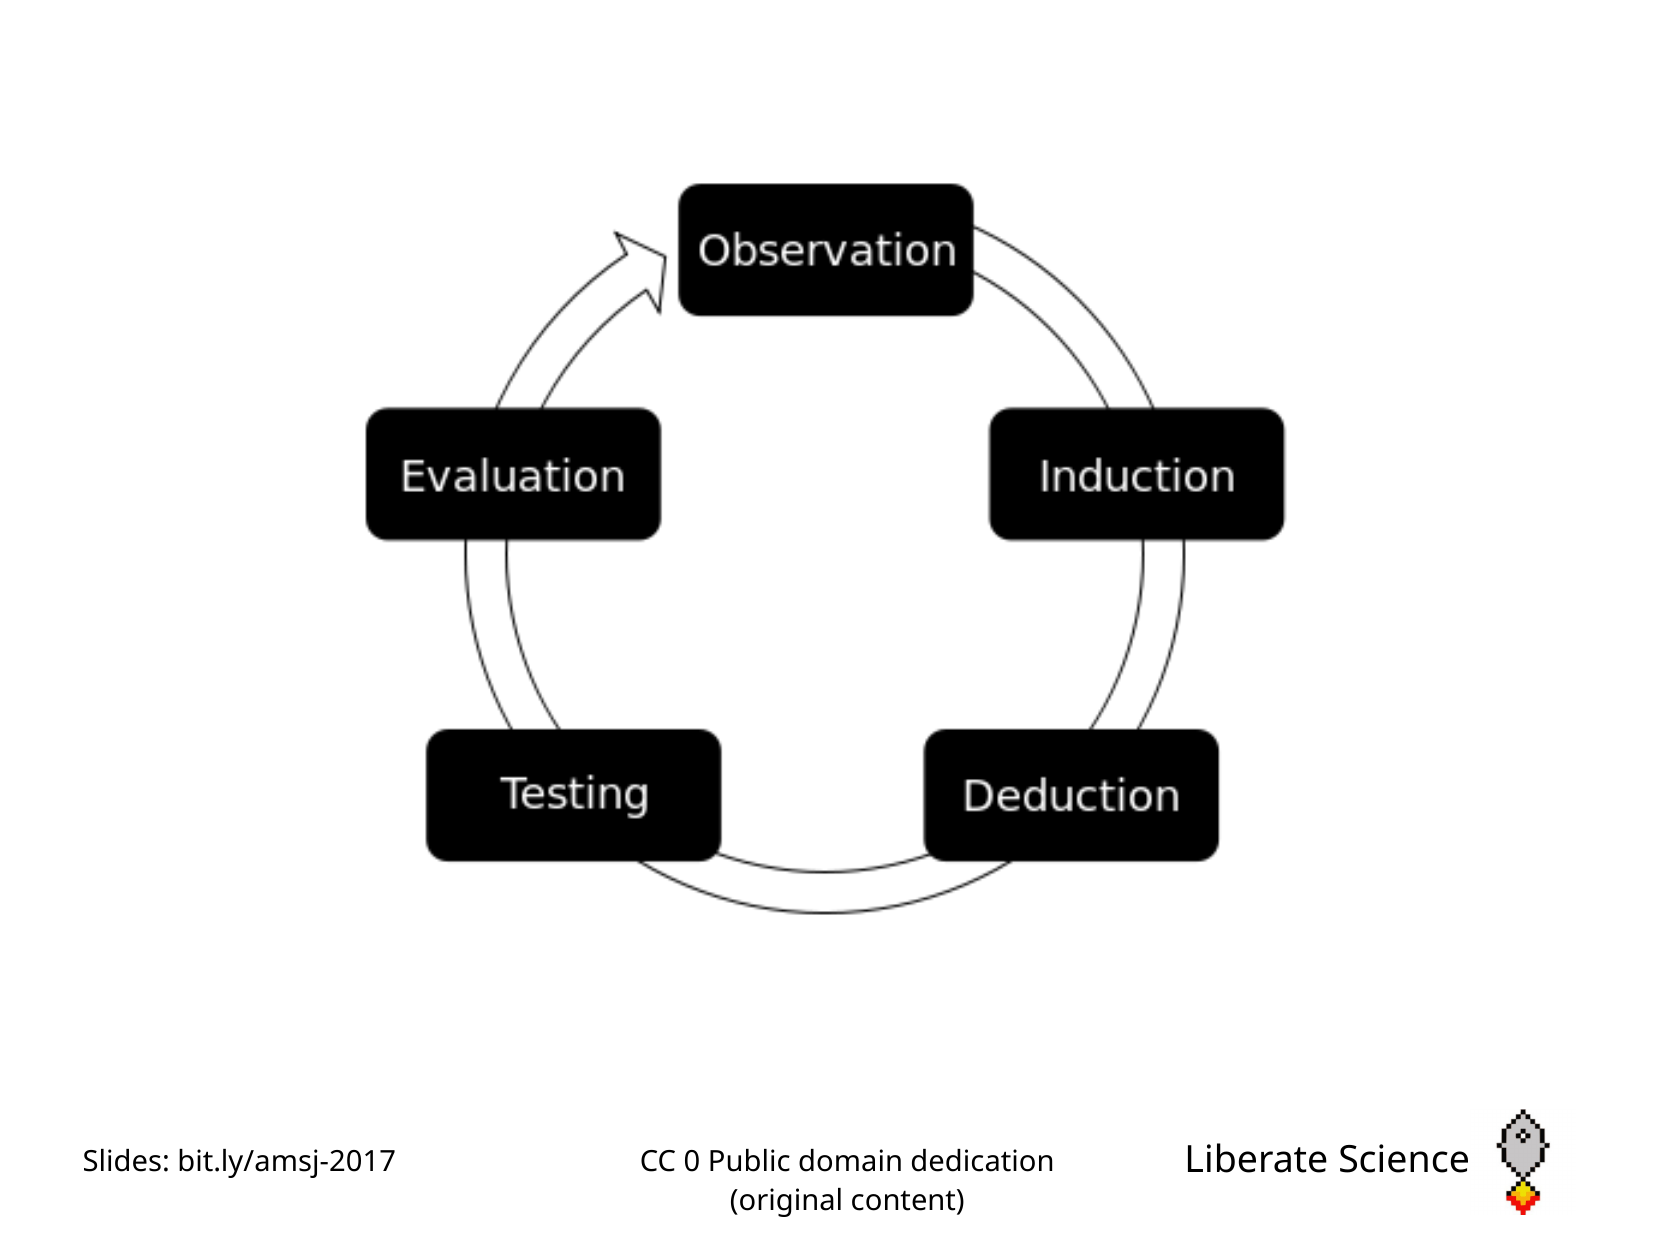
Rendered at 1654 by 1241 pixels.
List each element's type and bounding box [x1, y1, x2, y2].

picture [345, 134, 1306, 976]
picture [1470, 1109, 1576, 1215]
